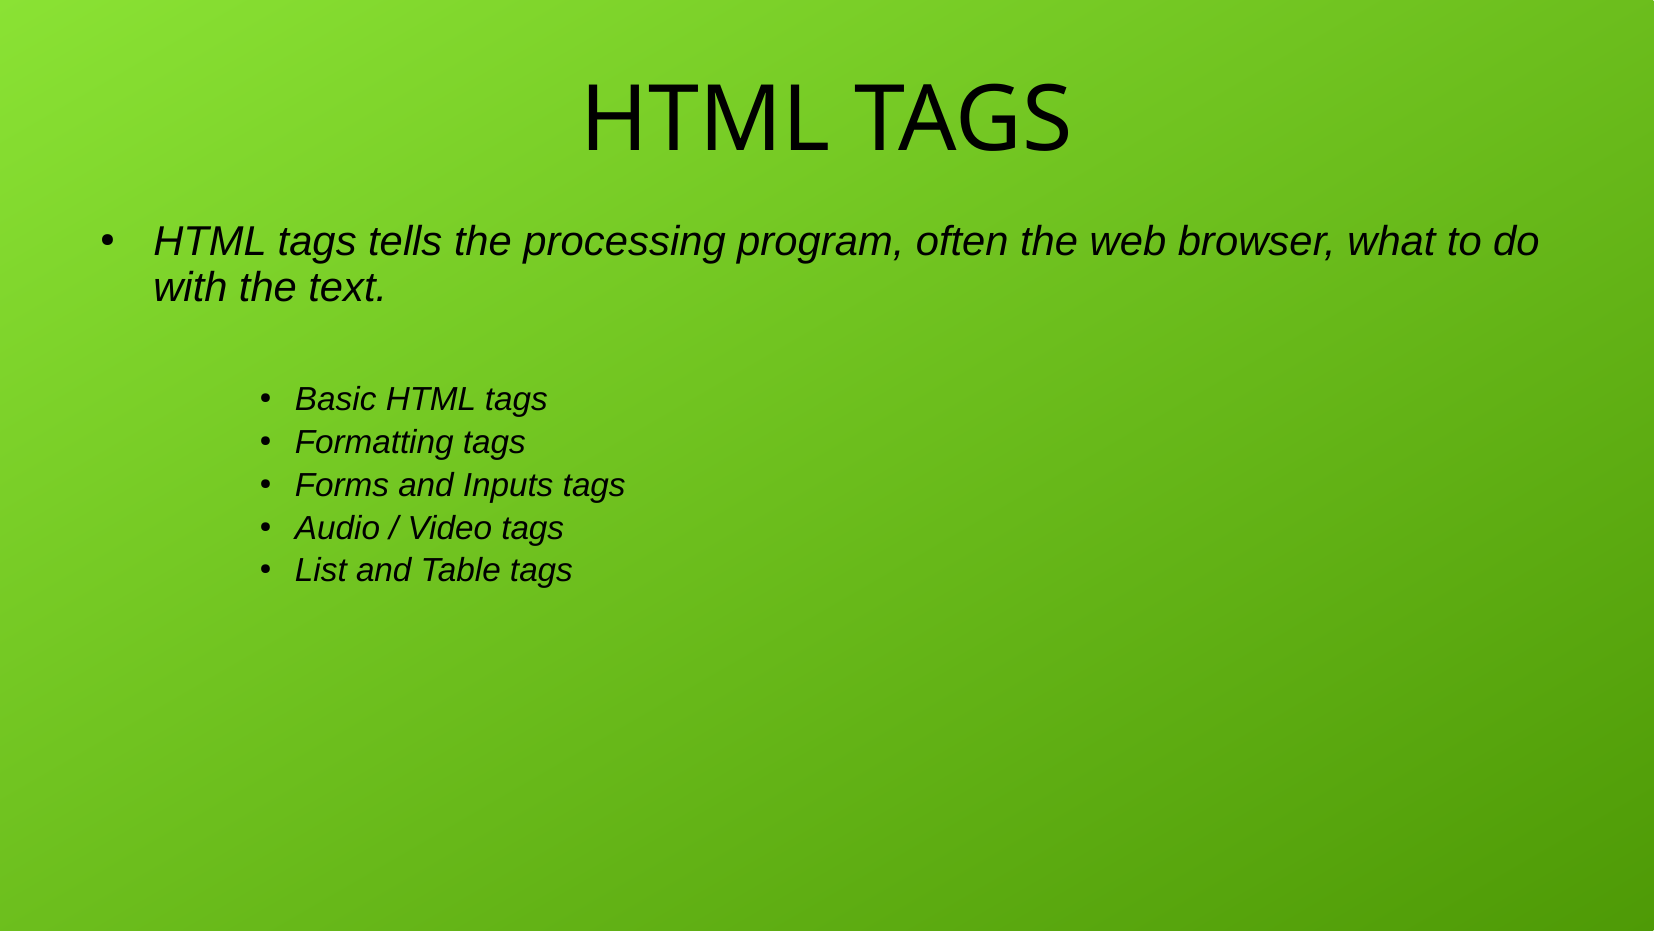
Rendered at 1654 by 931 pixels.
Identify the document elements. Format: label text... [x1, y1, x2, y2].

list HTML tags tells the processing program, often the web browser, what to do with the text. Basic HTML tags Formatting tags Forms and Inputs tags Audio / Video tags List and Table tags [82, 217, 1571, 757]
title HTML TAGS [82, 36, 1571, 193]
